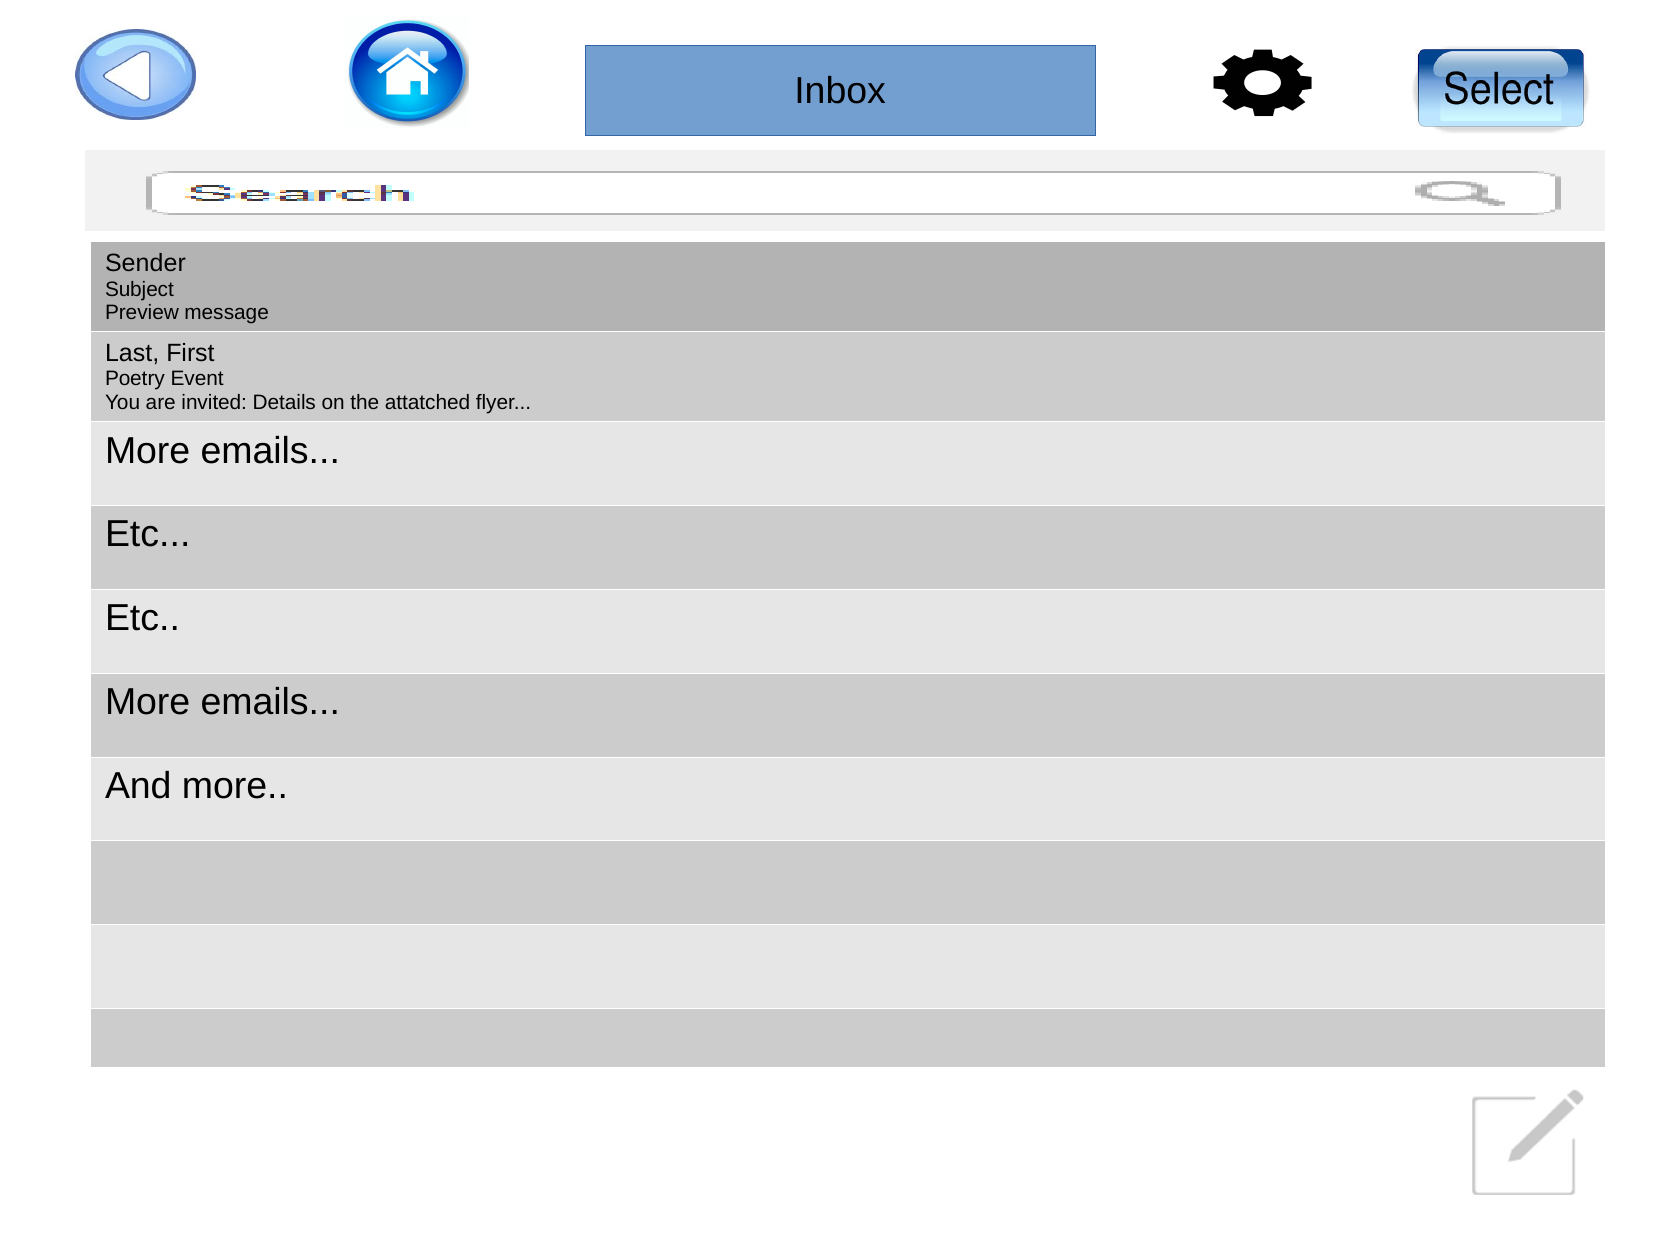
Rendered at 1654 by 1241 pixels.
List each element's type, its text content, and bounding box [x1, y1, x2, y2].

picture [1410, 44, 1591, 136]
table_cell [91, 1009, 1605, 1067]
picture [85, 150, 1606, 231]
table_cell More emails... [91, 674, 1605, 757]
picture [75, 29, 196, 121]
picture [345, 14, 469, 128]
table_cell And more.. [91, 758, 1605, 840]
table_cell Etc... [91, 506, 1605, 589]
table_cell [91, 925, 1605, 1008]
picture [1189, 29, 1336, 128]
table_cell Last, First Poetry Event You are invited: Details on the attatched flyer... [91, 332, 1605, 421]
table_header Sender Subject Preview message [91, 242, 1605, 331]
picture [1425, 1079, 1636, 1201]
table_cell Etc.. [91, 590, 1605, 673]
table_cell [91, 841, 1605, 924]
table_cell More emails... [91, 422, 1605, 505]
text_box Inbox [585, 45, 1096, 136]
